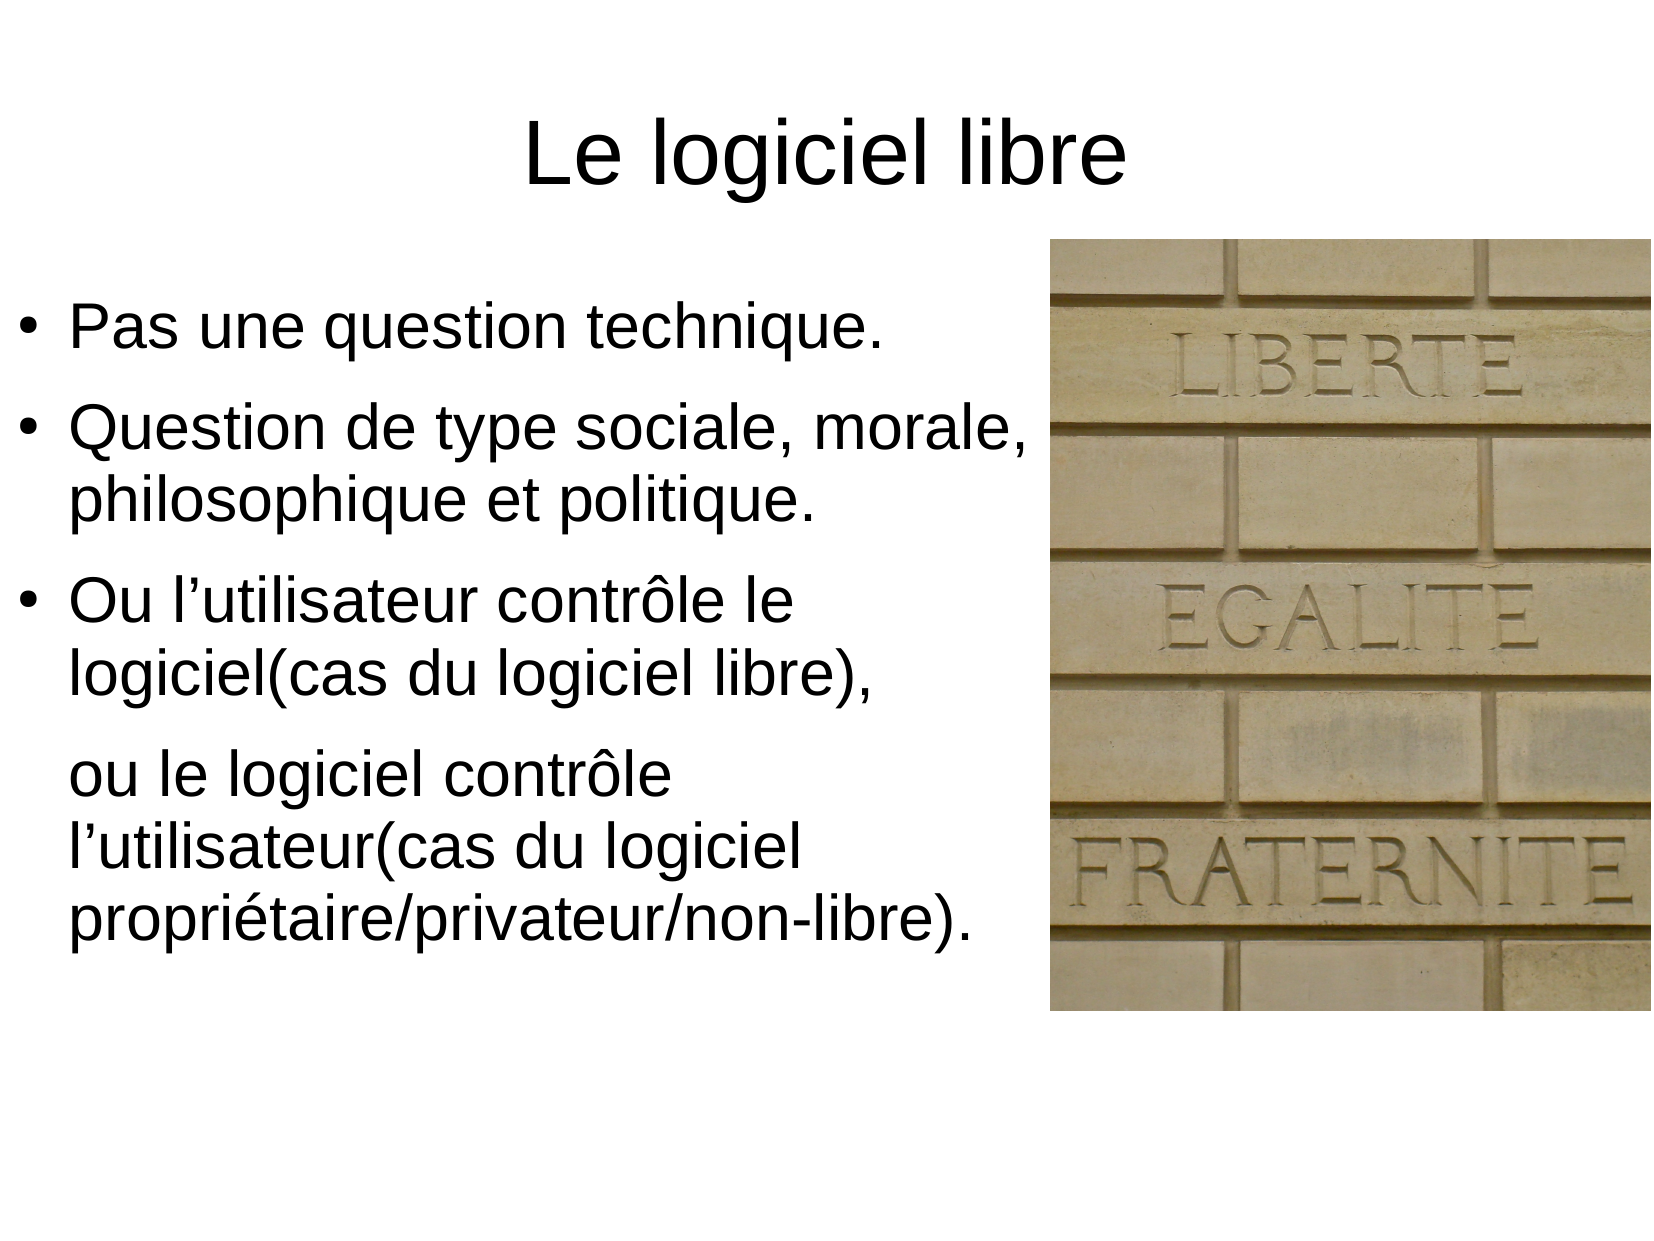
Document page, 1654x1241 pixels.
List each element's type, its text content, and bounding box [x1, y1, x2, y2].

picture [1050, 239, 1651, 1012]
title Le logiciel libre [82, 49, 1571, 257]
list Pas une question technique. Question de type sociale, morale, philosophique et politique. Ou l’utilisateur contrôle le logiciel(cas du logiciel libre), ou le logiciel contrôle l’utilisateur(cas du logiciel propriétaire/privateur/non-libre). [0, 290, 1050, 1010]
